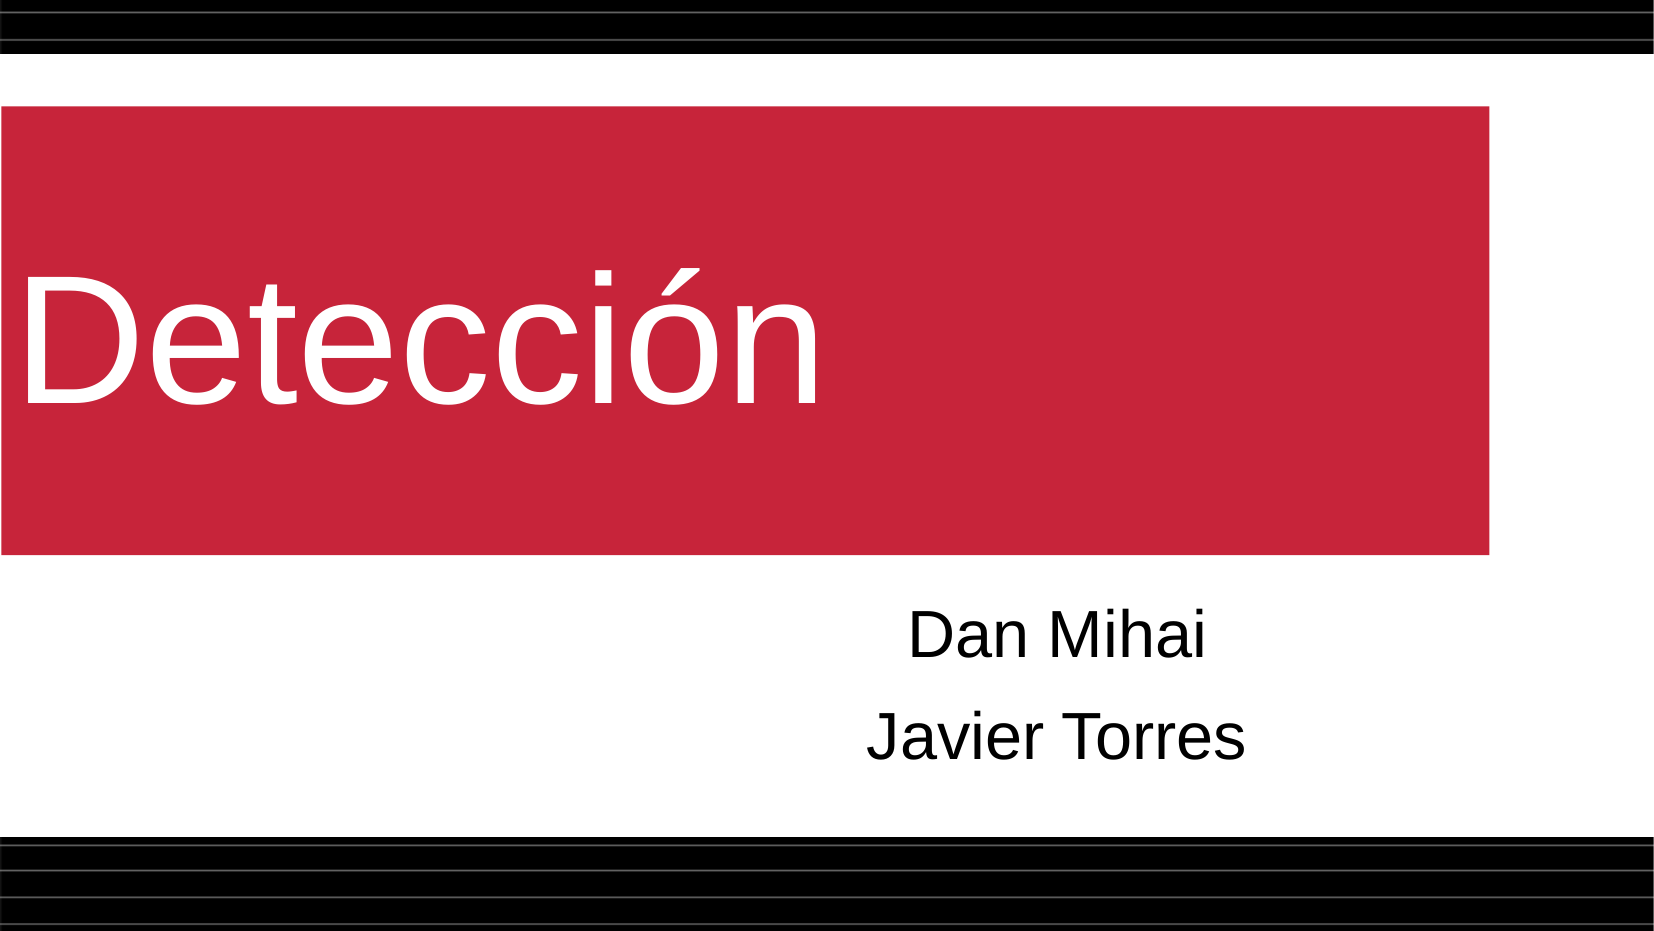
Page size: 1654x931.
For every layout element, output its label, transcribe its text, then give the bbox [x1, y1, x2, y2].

picture [0, 0, 1654, 54]
picture [0, 837, 1654, 931]
title Detección [1, 106, 1490, 556]
subtitle Dan Mihai Javier Torres [625, 590, 1489, 804]
